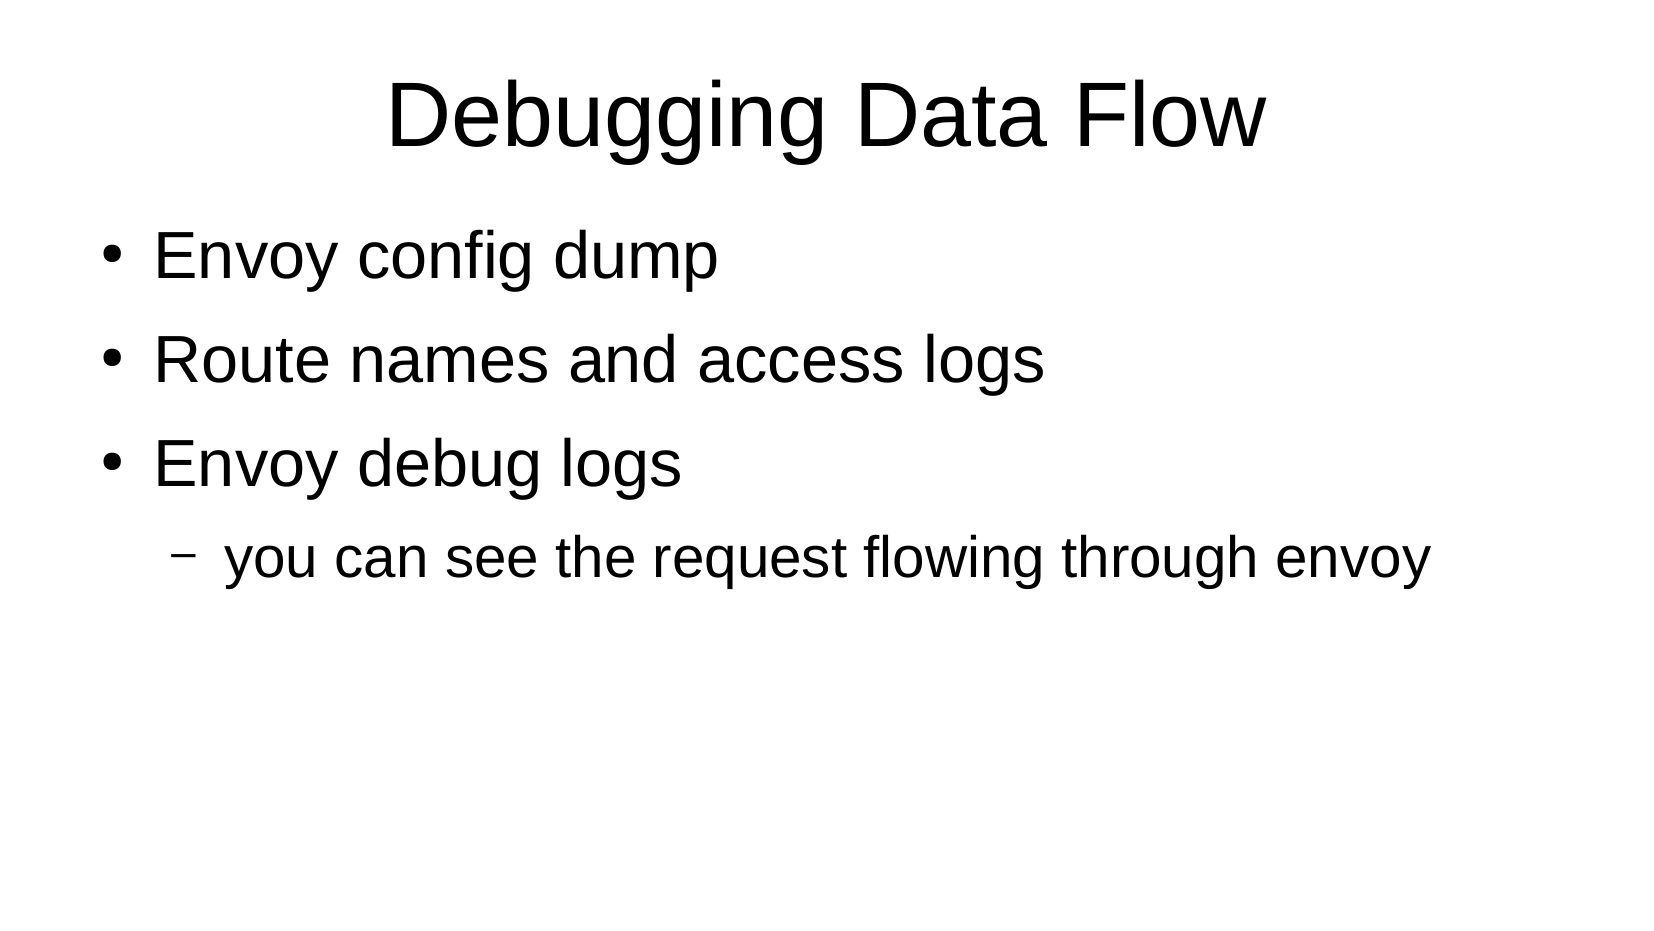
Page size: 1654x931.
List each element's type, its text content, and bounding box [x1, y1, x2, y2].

title Debugging Data Flow [82, 37, 1571, 193]
list Envoy config dump Route names and access logs Envoy debug logs you can see the request flowing through envoy [82, 217, 1571, 758]
